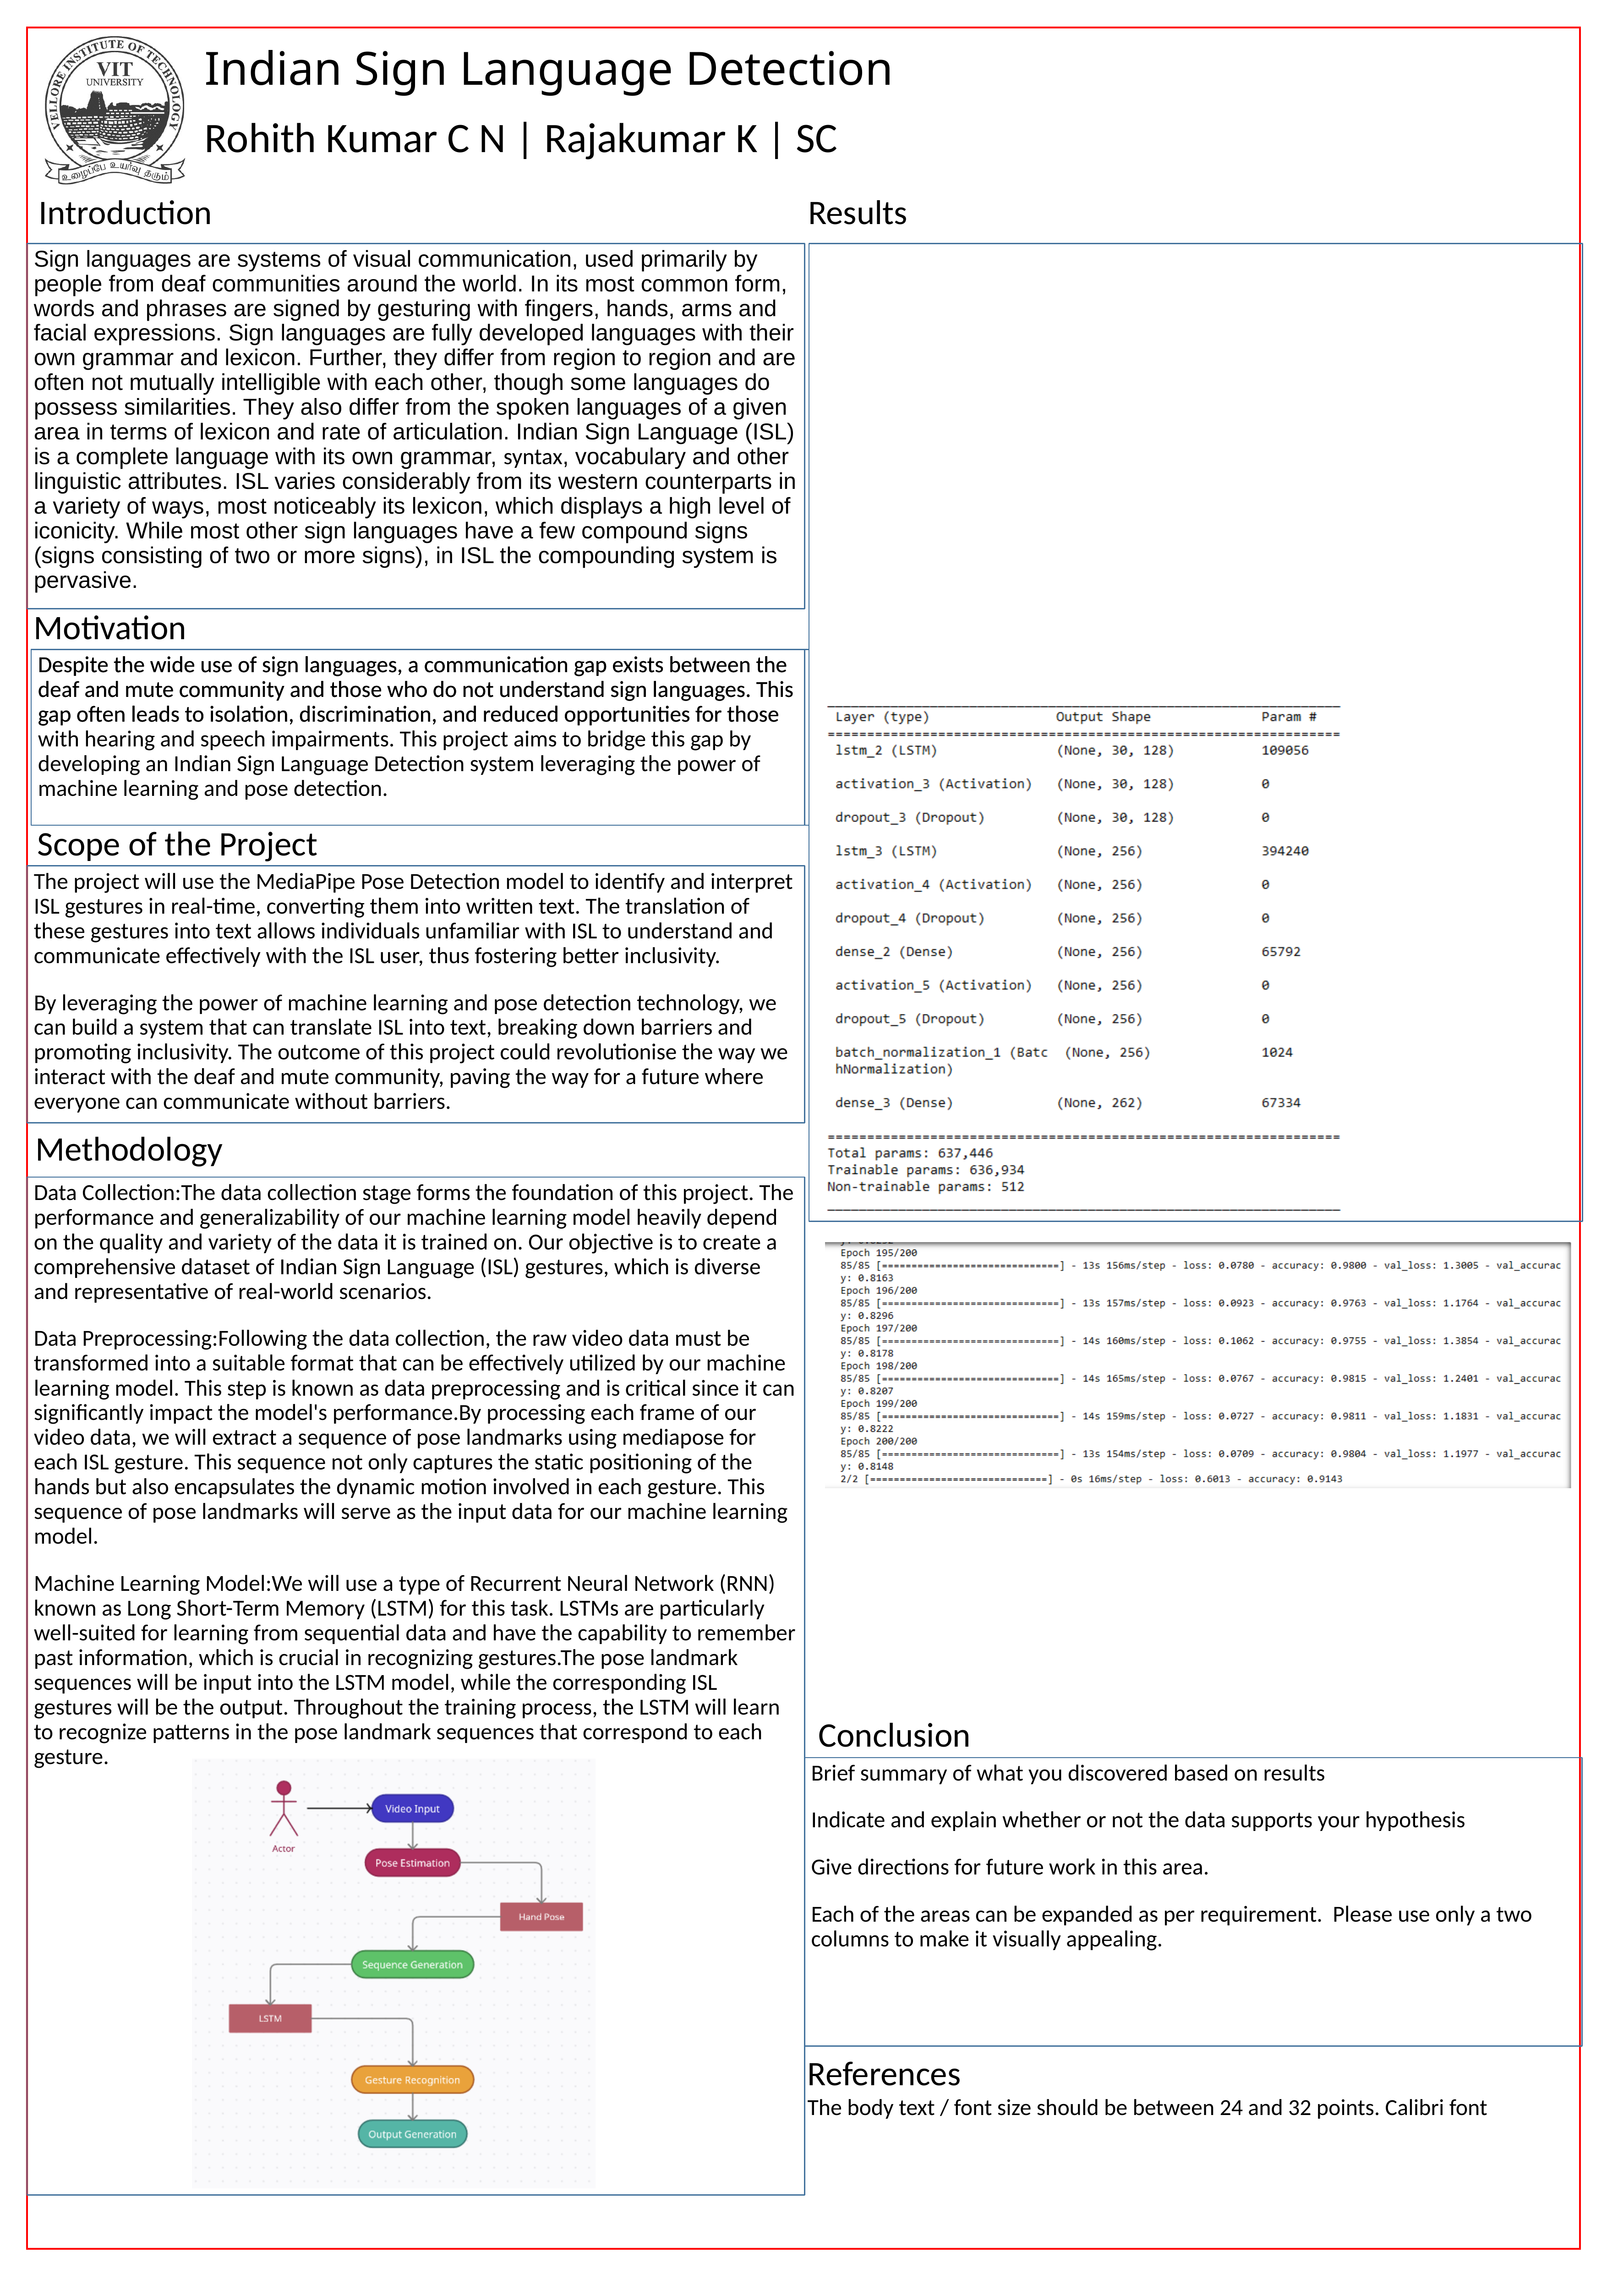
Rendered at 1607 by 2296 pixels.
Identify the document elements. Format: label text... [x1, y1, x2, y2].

picture [31, 31, 192, 187]
text_box References The body text / font size should be between 24 and 32 points. Calibri font [800, 2048, 1580, 2164]
text_box Conclusion [811, 1709, 978, 1758]
text_box Sign languages are systems of visual communication, used primarily by people from deaf communities around the world. In its most common form, words and phrases are signed by gesturing with fingers, hands, arms and facial expressions. Sign languages are fully developed languages with their own grammar and lexicon. Further, they differ from region to region and are often not mutually intelligible with each other, though some languages do possess similarities. They also differ from the spoken languages of a given area in terms of lexicon and rate of articulation. Indian Sign Language (ISL) is a complete language with its own grammar, syntax, vocabulary and other linguistic attributes. ISL varies considerably from its western counterparts in a variety of ways, most noticeably its lexicon, which displays a high level of iconicity. While most other sign languages have a few compound signs (signs consisting of two or more signs), in ISL the compounding system is pervasive. [27, 243, 805, 609]
text_box Indian Sign Language Detection [197, 27, 1580, 112]
text_box Motivation [27, 601, 194, 650]
text_box The project will use the MediaPipe Pose Detection model to identify and interpret ISL gestures in real-time, converting them into written text. The translation of these gestures into text allows individuals unfamiliar with ISL to understand and communicate effectively with the ISL user, thus fostering better inclusivity. By leveraging the power of machine learning and pose detection technology, we can build a system that can translate ISL into text, breaking down barriers and promoting inclusivity. The outcome of this project could revolutionise the way we interact with the deaf and mute community, paving the way for a future where everyone can communicate without barriers. [27, 866, 805, 1123]
text_box Data Collection:The data collection stage forms the foundation of this project. The performance and generalizability of our machine learning model heavily depend on the quality and variety of the data it is trained on. Our objective is to create a comprehensive dataset of Indian Sign Language (ISL) gestures, which is diverse and representative of real-world scenarios. Data Preprocessing:Following the data collection, the raw video data must be transformed into a suitable format that can be effectively utilized by our machine learning model. This step is known as data preprocessing and is critical since it can significantly impact the model's performance.By processing each frame of our video data, we will extract a sequence of pose landmarks using mediapose for each ISL gesture. This sequence not only captures the static positioning of the hands but also encapsulates the dynamic motion involved in each gesture. This sequence of pose landmarks will serve as the input data for our machine learning model. Machine Learning Model:We will use a type of Recurrent Neural Network (RNN) known as Long Short-Term Memory (LSTM) for this task. LSTMs are particularly well-suited for learning from sequential data and have the capability to remember past information, which is crucial in recognizing gestures.The pose landmark sequences will be input into the LSTM model, while the corresponding ISL gestures will be the output. Throughout the training process, the LSTM will learn to recognize patterns in the pose landmark sequences that correspond to each gesture. [27, 1177, 805, 2195]
text_box Methodology [28, 1123, 230, 1171]
text_box Despite the wide use of sign languages, a communication gap exists between the deaf and mute community and those who do not understand sign languages. This gap often leads to isolation, discrimination, and reduced opportunities for those with hearing and speech impairments. This project aims to bridge this gap by developing an Indian Sign Language Detection system leveraging the power of machine learning and pose detection. [31, 649, 805, 826]
text_box Introduction [32, 186, 219, 235]
picture [192, 1759, 596, 2188]
text_box Results [801, 186, 914, 235]
text_box Rohith Kumar C N | Rajakumar K | SC [197, 112, 1580, 165]
text_box Scope of the Project [30, 818, 325, 866]
picture [823, 701, 1366, 1218]
text_box Brief summary of what you discovered based on results Indicate and explain whether or not the data supports your hypothesis Give directions for future work in this area. Each of the areas can be expanded as per requirement. Please use only a two columns to make it visually appealing. [804, 1757, 1582, 2046]
picture [825, 1242, 1573, 1489]
